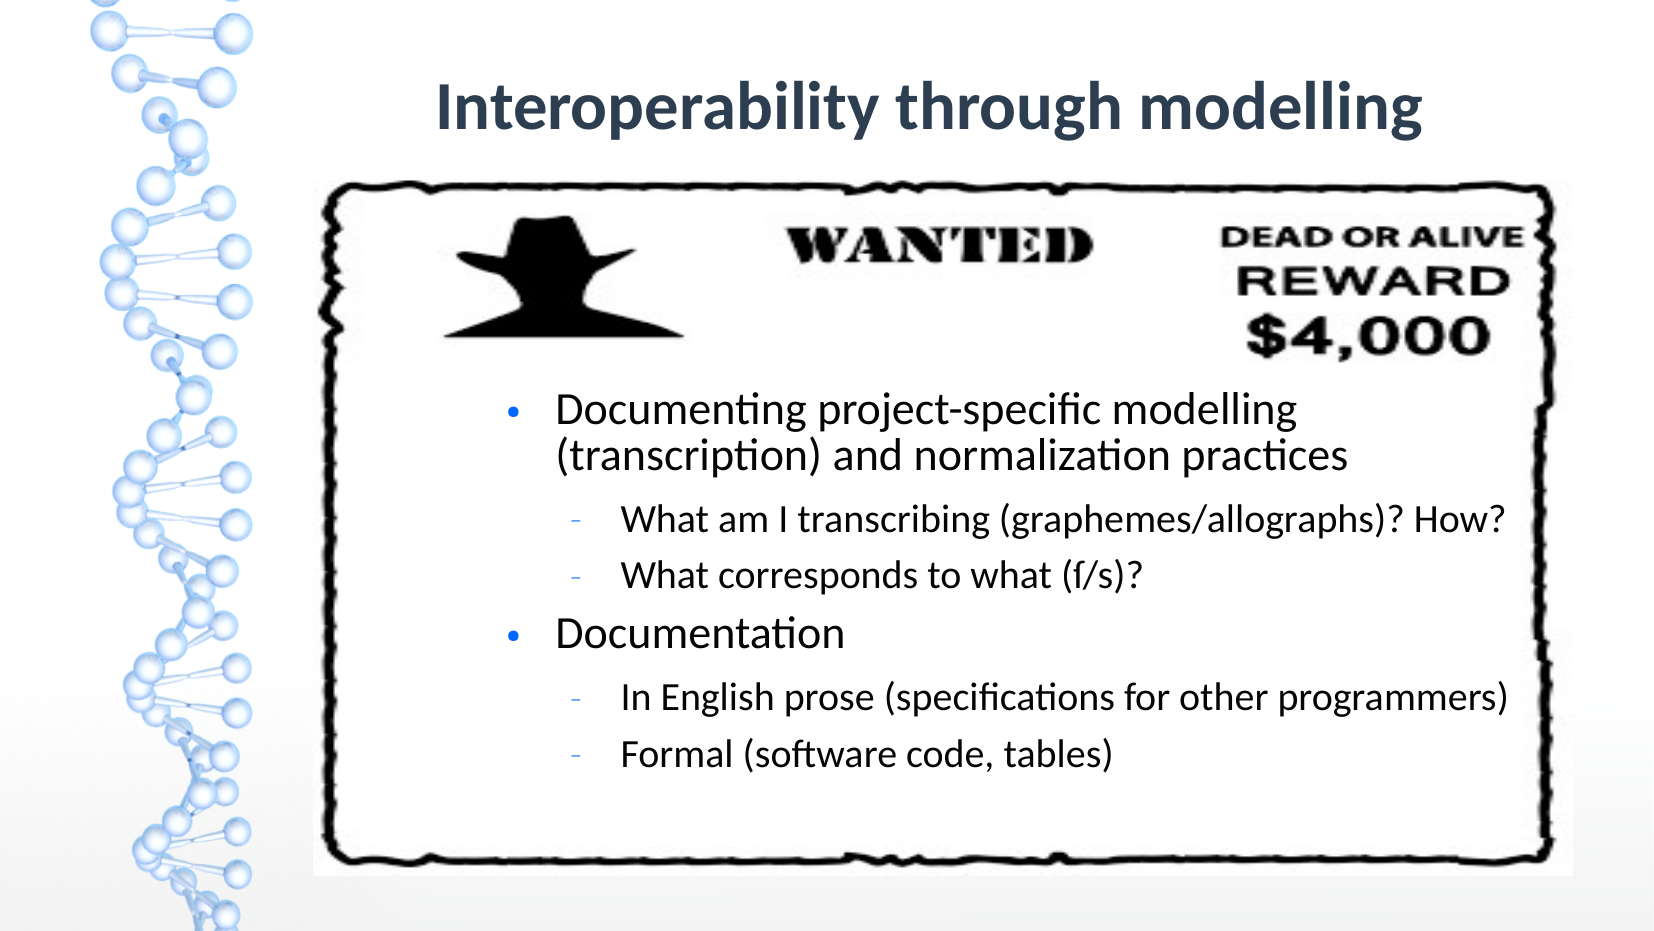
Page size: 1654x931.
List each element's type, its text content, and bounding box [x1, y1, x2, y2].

title Interoperability through modelling [265, 35, 1595, 189]
list Documenting project-specific modelling (transcription) and normalization practices What am I transcribing (graphemes/allographs)? How? What corresponds to what (ſ/s)? Documentation In English prose (specifications for other programmers) Formal (software code, tables) [490, 389, 1512, 851]
picture [0, 0, 1654, 931]
